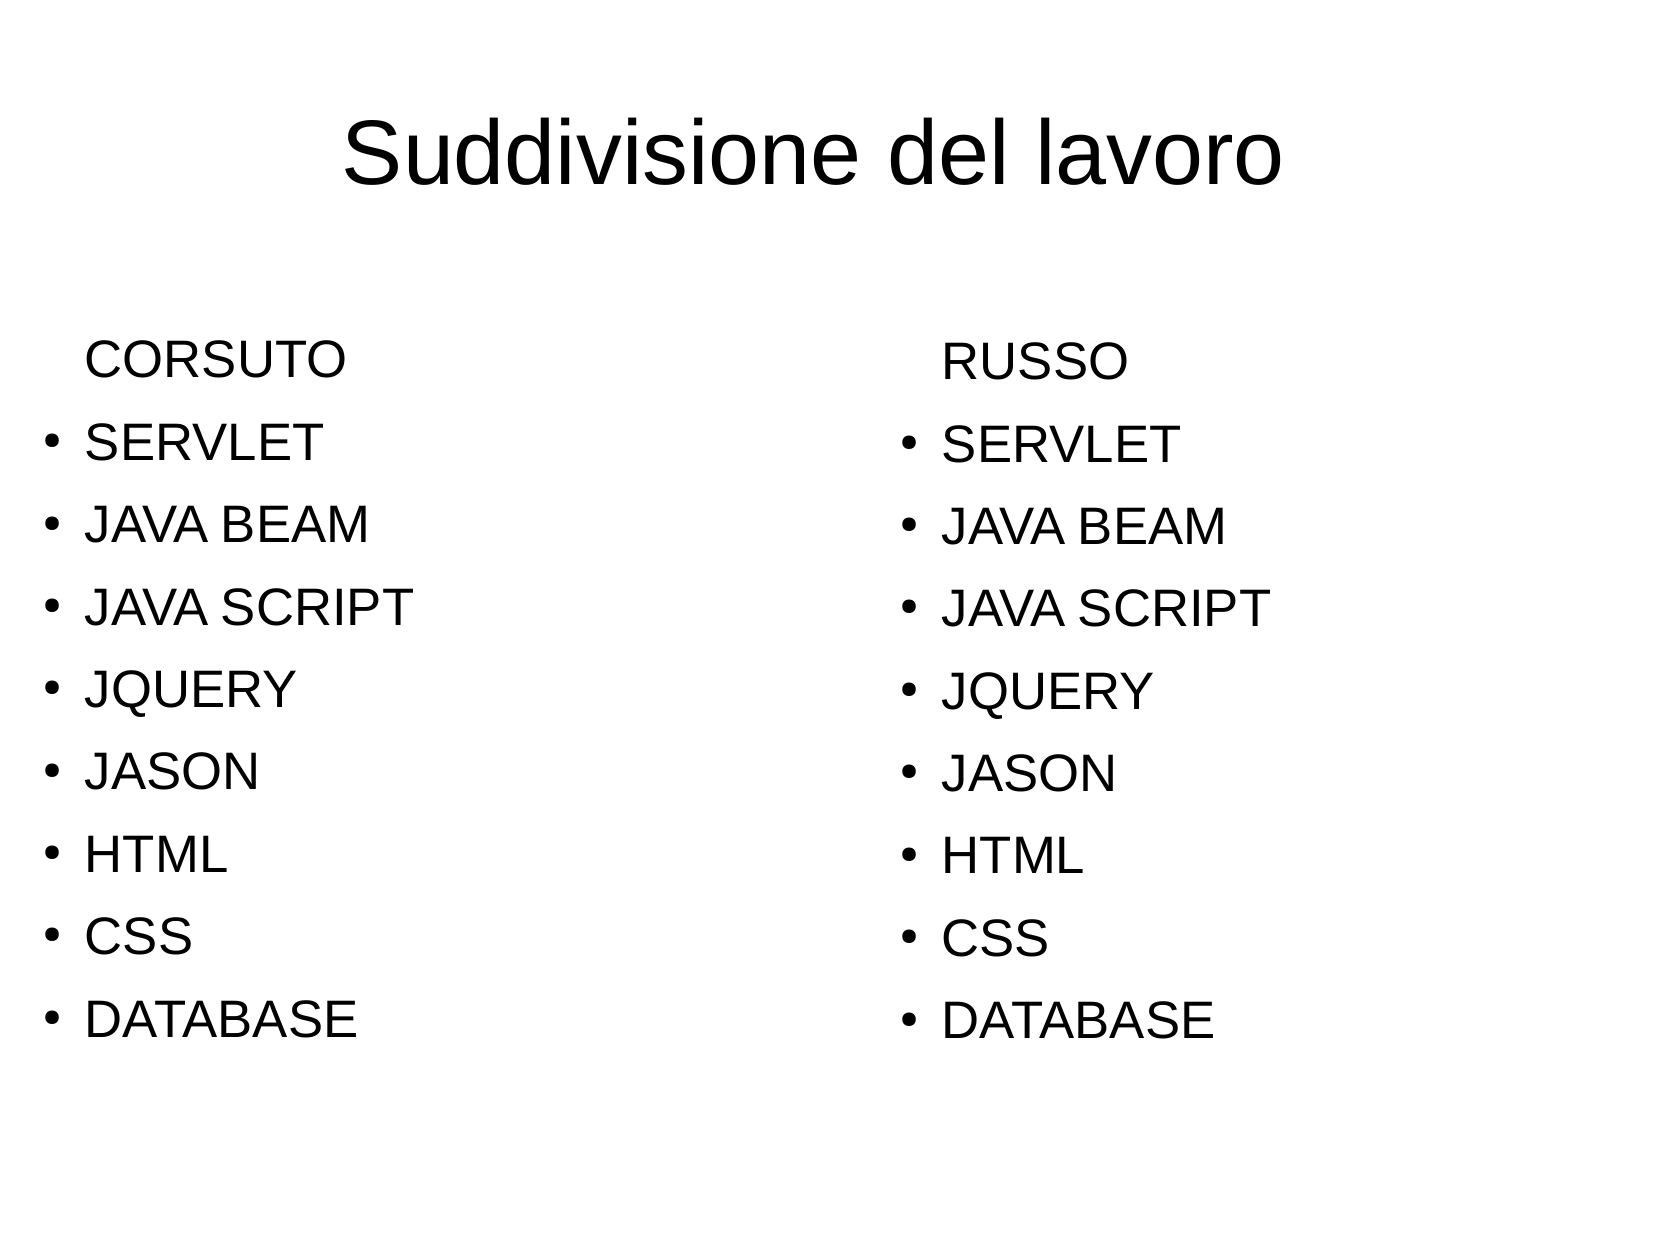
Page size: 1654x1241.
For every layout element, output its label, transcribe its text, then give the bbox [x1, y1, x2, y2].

list CORSUTO SERVLET JAVA BEAM JAVA SCRIPT JQUERY JASON HTML CSS DATABASE [28, 330, 668, 1050]
list RUSSO SERVLET JAVA BEAM JAVA SCRIPT JQUERY JASON HTML CSS DATABASE [885, 331, 1525, 1052]
title Suddivisione del lavoro [82, 49, 1571, 257]
